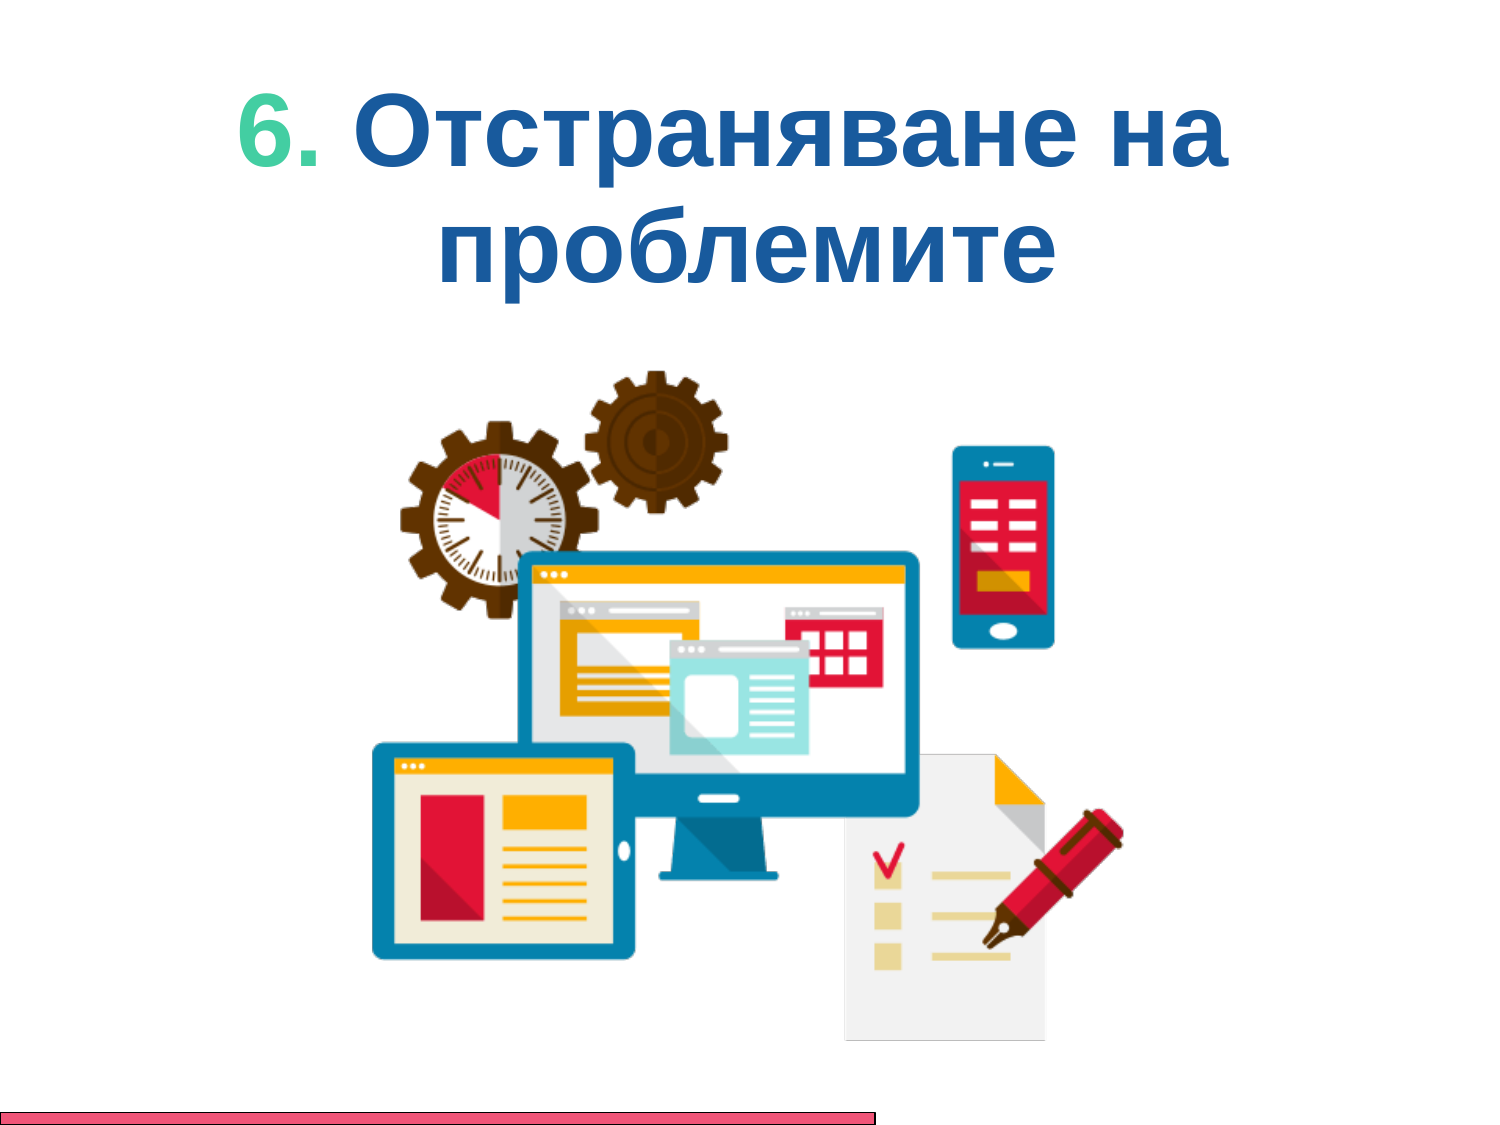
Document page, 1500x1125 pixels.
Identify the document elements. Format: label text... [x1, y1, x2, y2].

picture [335, 365, 1161, 1047]
text_box [0, 1112, 875, 1125]
text_box 6. Отстраняване на проблемите [12, 59, 1483, 307]
